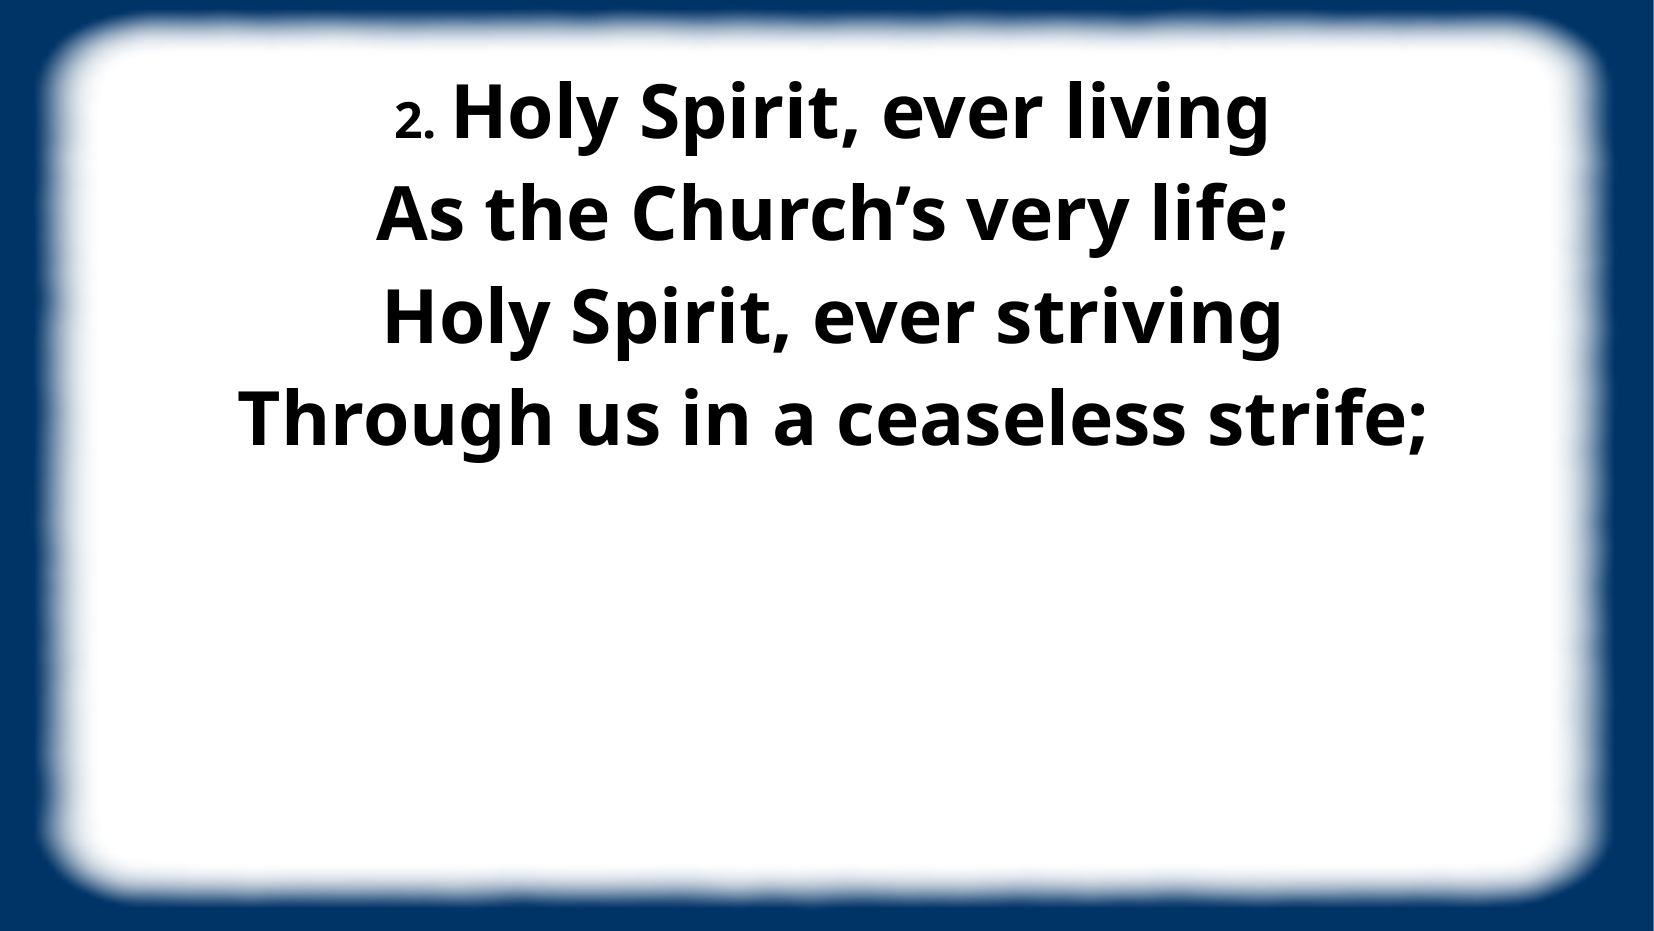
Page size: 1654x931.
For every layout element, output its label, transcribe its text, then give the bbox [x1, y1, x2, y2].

text_box 2. Holy Spirit, ever living As the Church’s very life; Holy Spirit, ever striving Through us in a ceaseless strife; [122, 50, 1546, 466]
picture [0, 0, 1654, 931]
